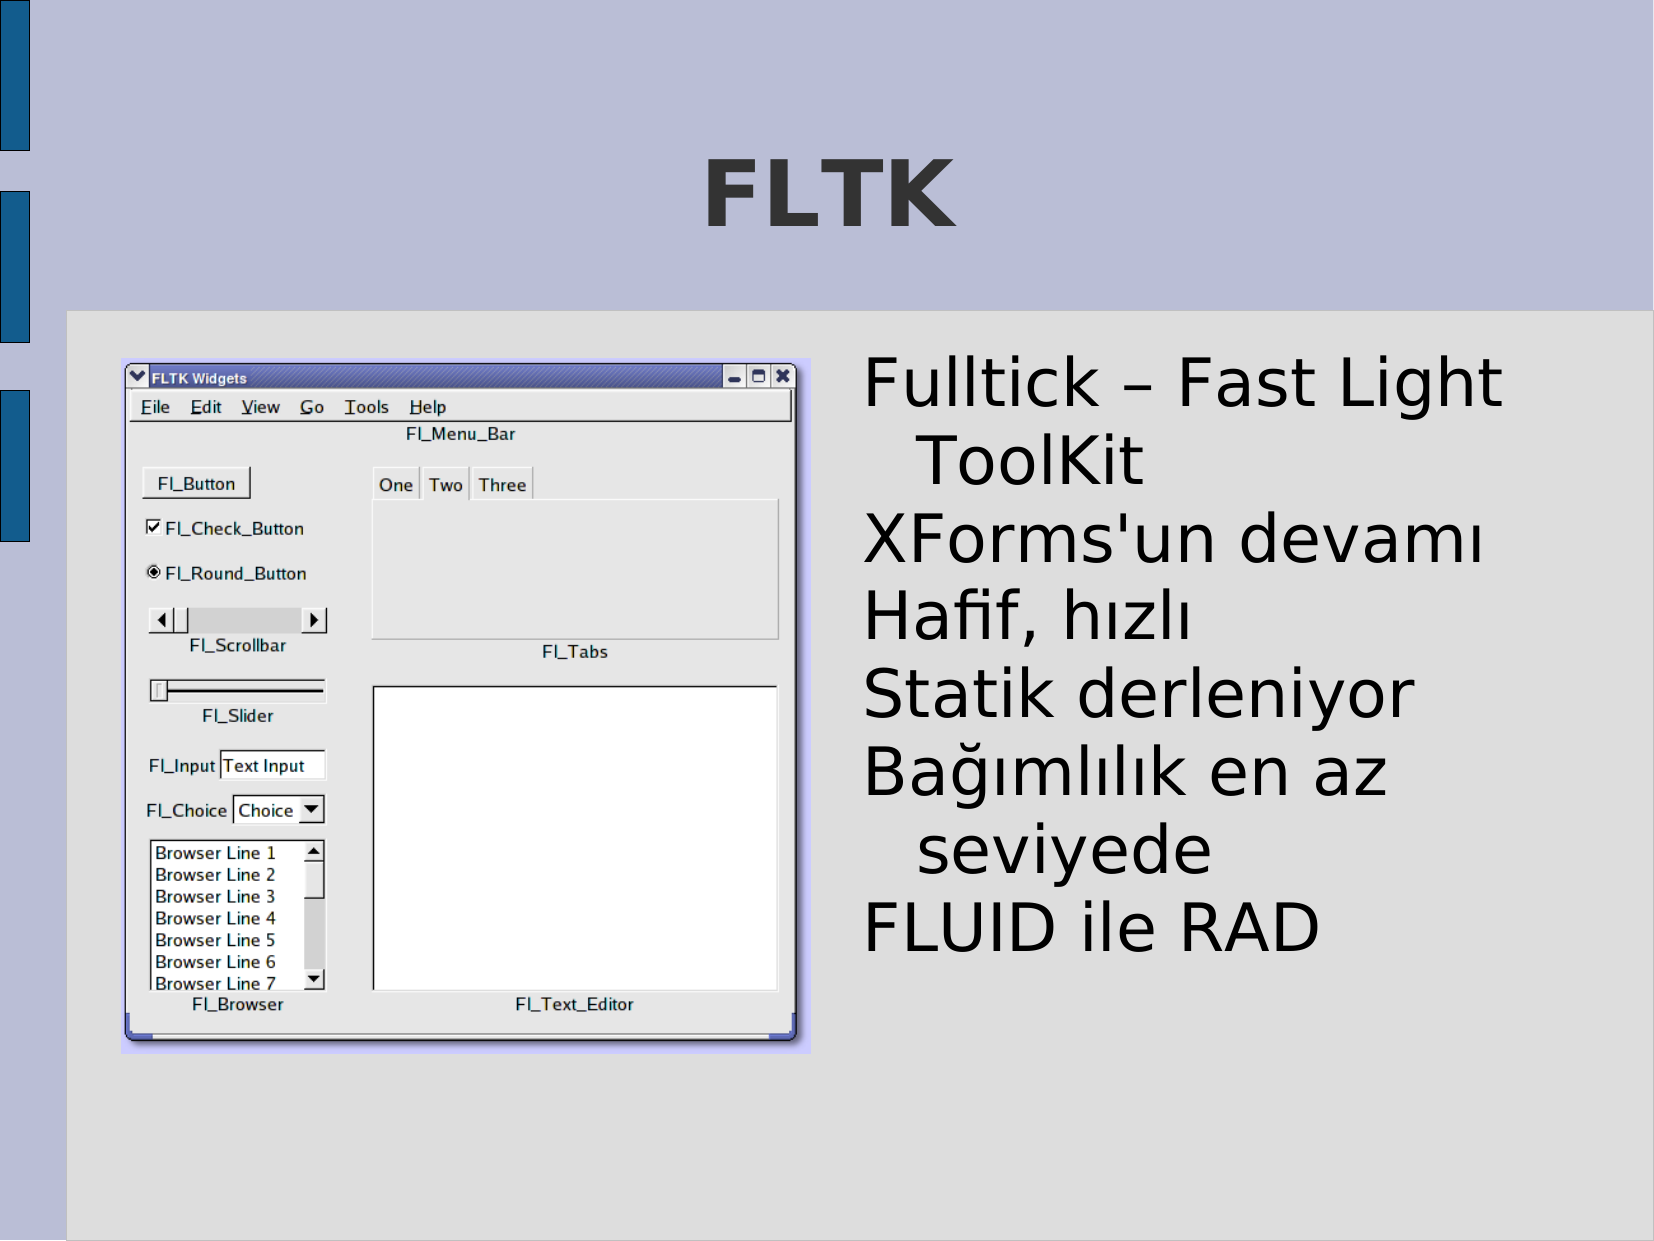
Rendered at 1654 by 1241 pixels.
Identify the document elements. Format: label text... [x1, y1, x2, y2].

title FLTK [121, 91, 1534, 299]
picture [121, 358, 811, 1054]
list Fulltick – Fast Light ToolKit XForms'un devamı Hafif, hızlı Statik derleniyor Bağımlılık en az seviyede FLUID ile RAD [845, 344, 1535, 1127]
